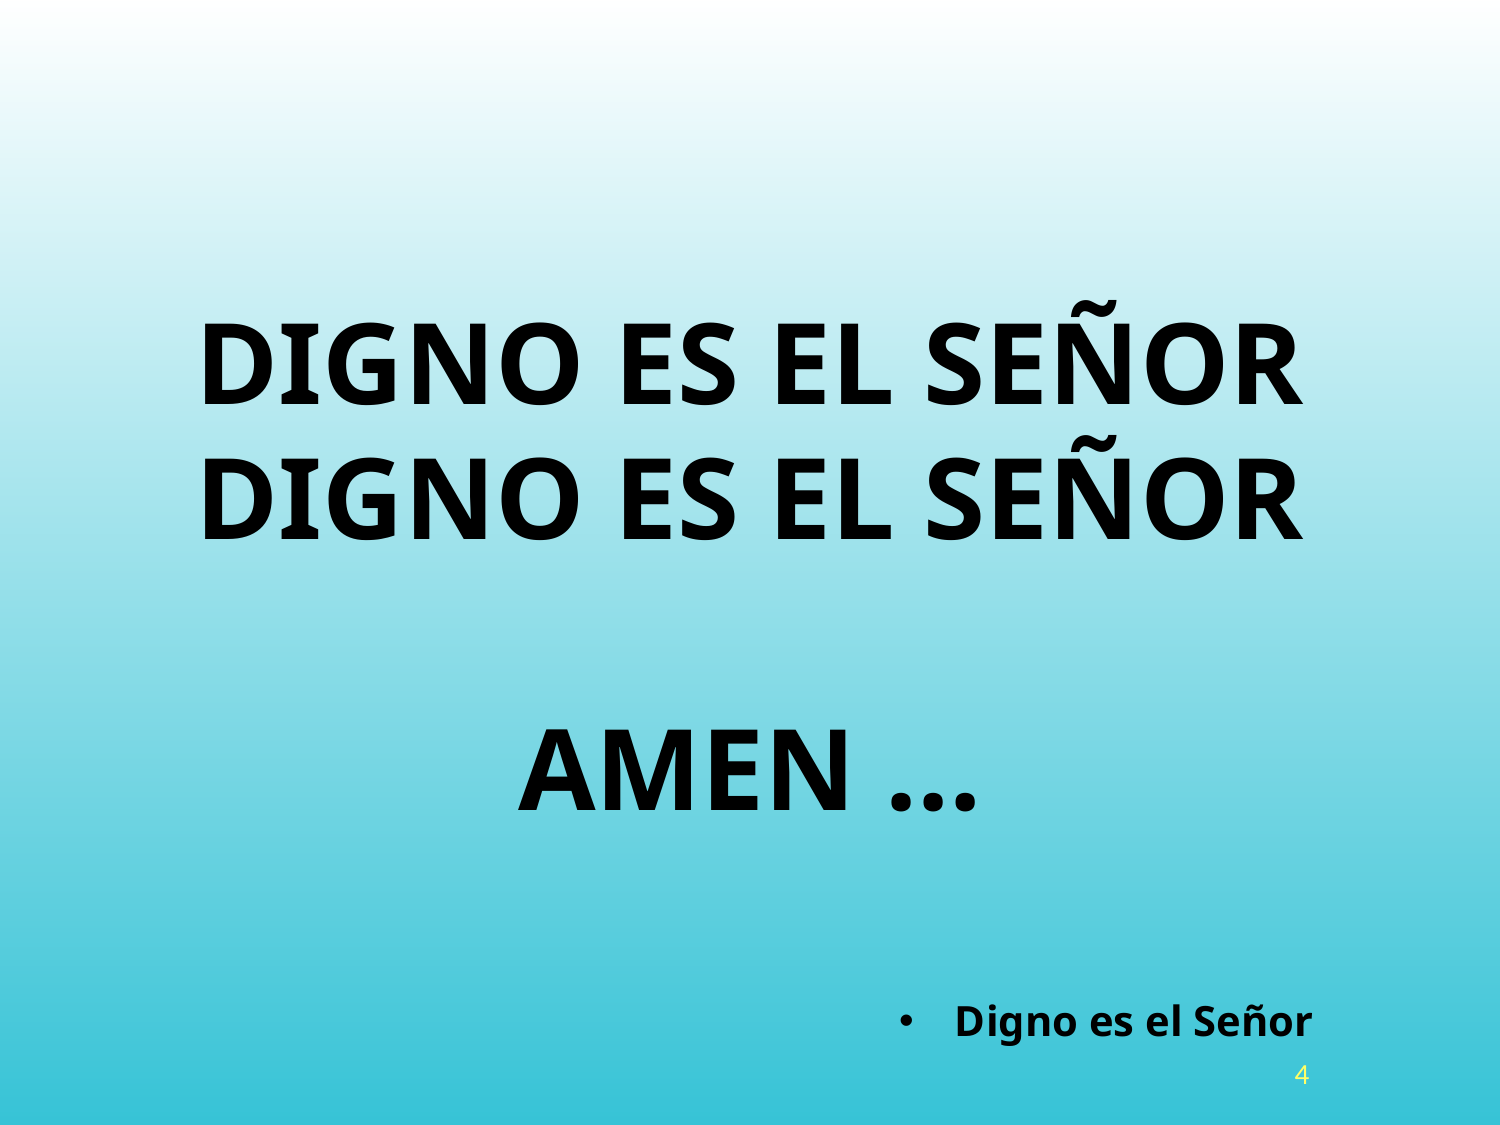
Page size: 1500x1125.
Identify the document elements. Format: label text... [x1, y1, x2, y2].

text_box Digno es el Señor [616, 987, 1329, 1071]
title DIGNO ES EL SEÑOR DIGNO ES EL SEÑOR AMEN … [75, 468, 1426, 657]
text_box <número> [974, 1042, 1325, 1103]
